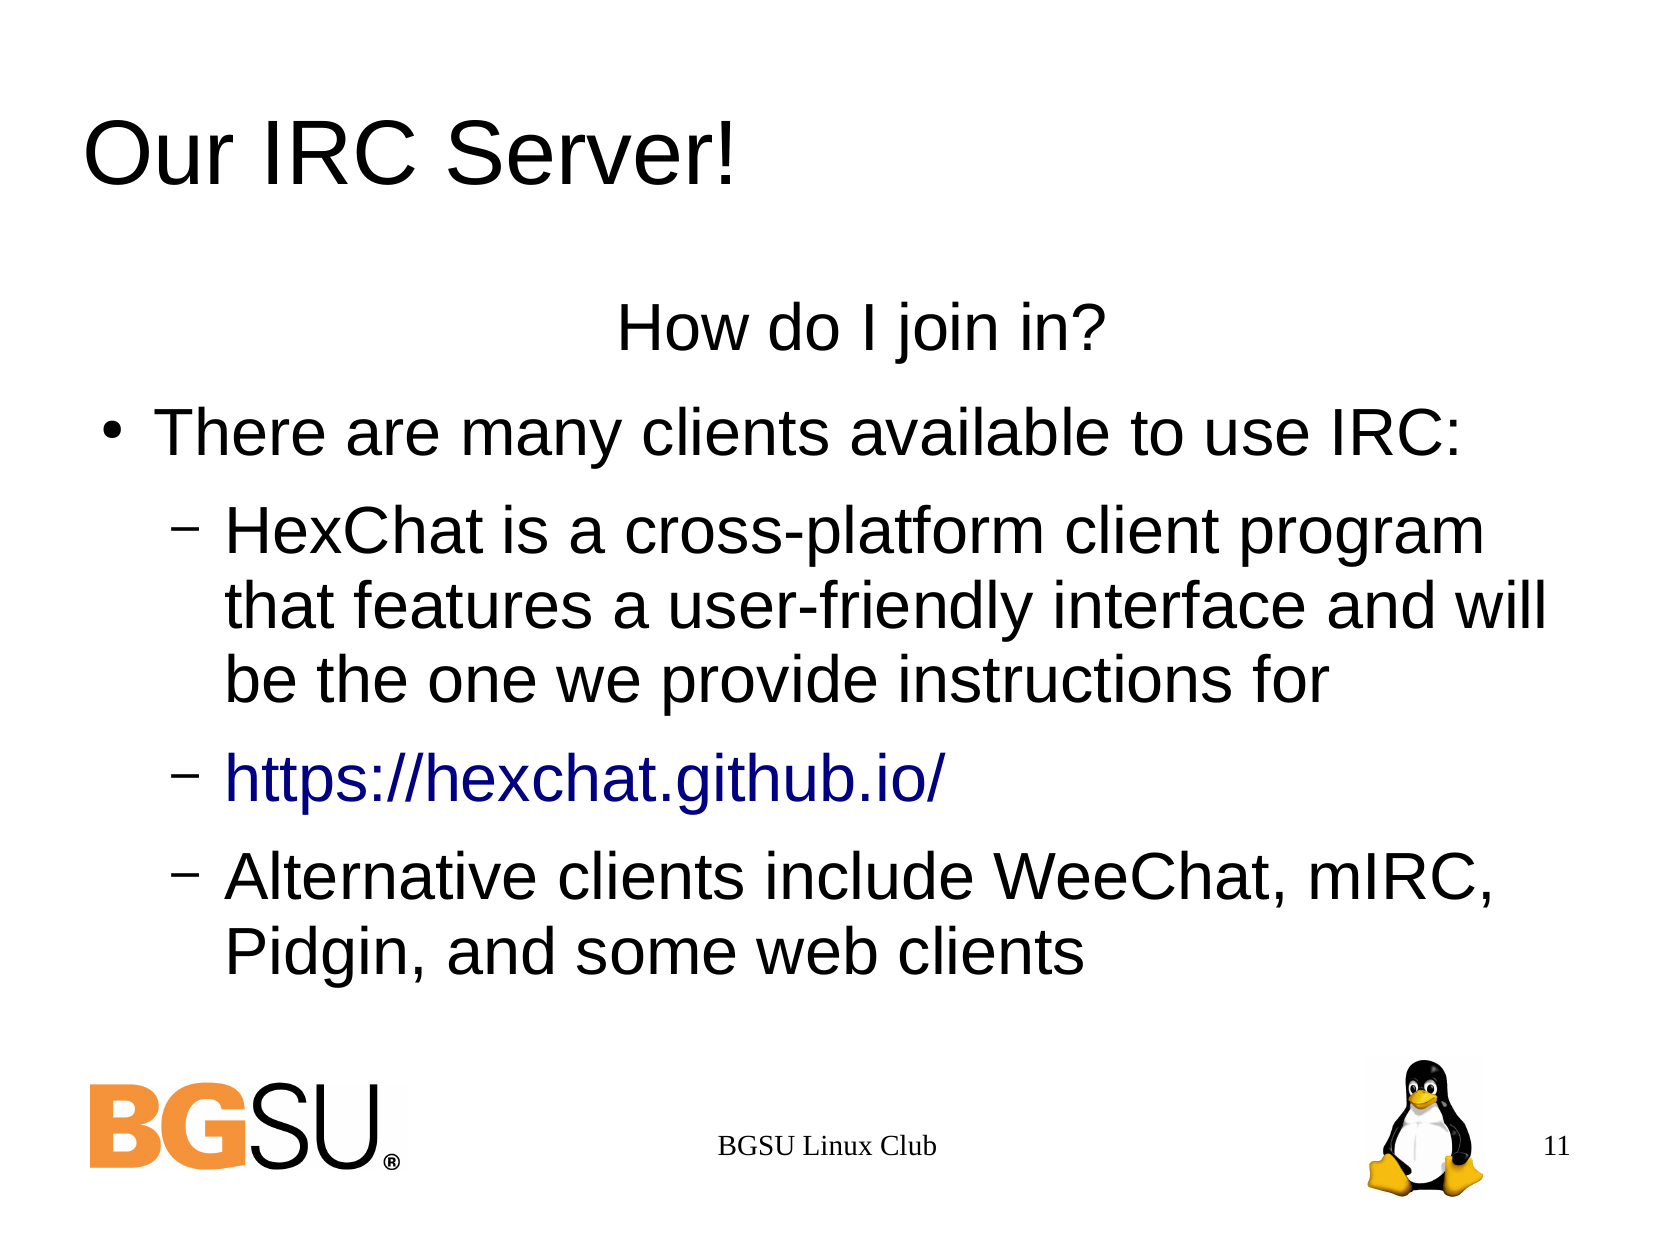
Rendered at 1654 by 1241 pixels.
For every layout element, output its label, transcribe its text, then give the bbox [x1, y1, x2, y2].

picture [90, 1082, 409, 1171]
title Our IRC Server! [82, 49, 1571, 257]
picture [1365, 1057, 1486, 1201]
list How do I join in? There are many clients available to use IRC: HexChat is a cross-platform client program that features a user-friendly interface and will be the one we provide instructions for https://hexchat.github.io/ Alternative clients include WeeChat, mIRC, Pidgin, and some web clients [82, 290, 1571, 1010]
